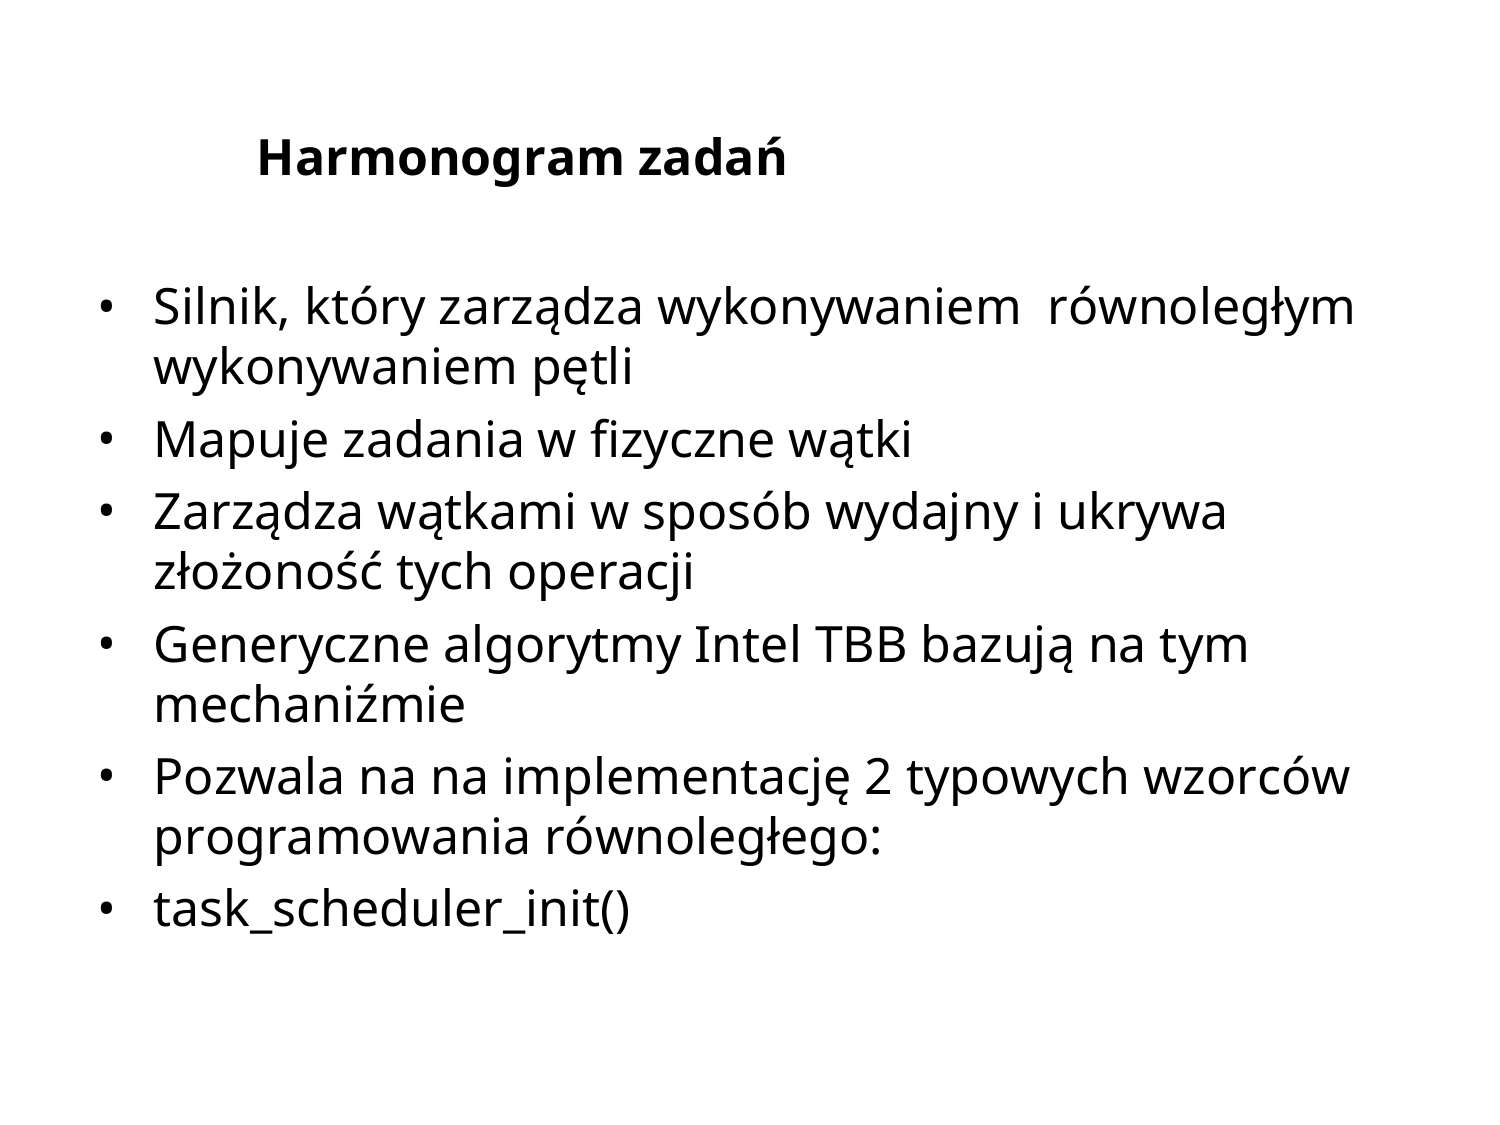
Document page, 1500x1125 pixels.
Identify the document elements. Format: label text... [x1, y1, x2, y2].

list Silnik, który zarządza wykonywaniem równoległym wykonywaniem pętli Mapuje zadania w fizyczne wątki Zarządza wątkami w sposób wydajny i ukrywa złożoność tych operacji Generyczne algorytmy Intel TBB bazują na tym mechaniźmie Pozwala na na implementację 2 typowych wzorców programowania równoległego: task_scheduler_init() [82, 267, 1425, 1005]
title Harmonogram zadań [242, 78, 1425, 233]
